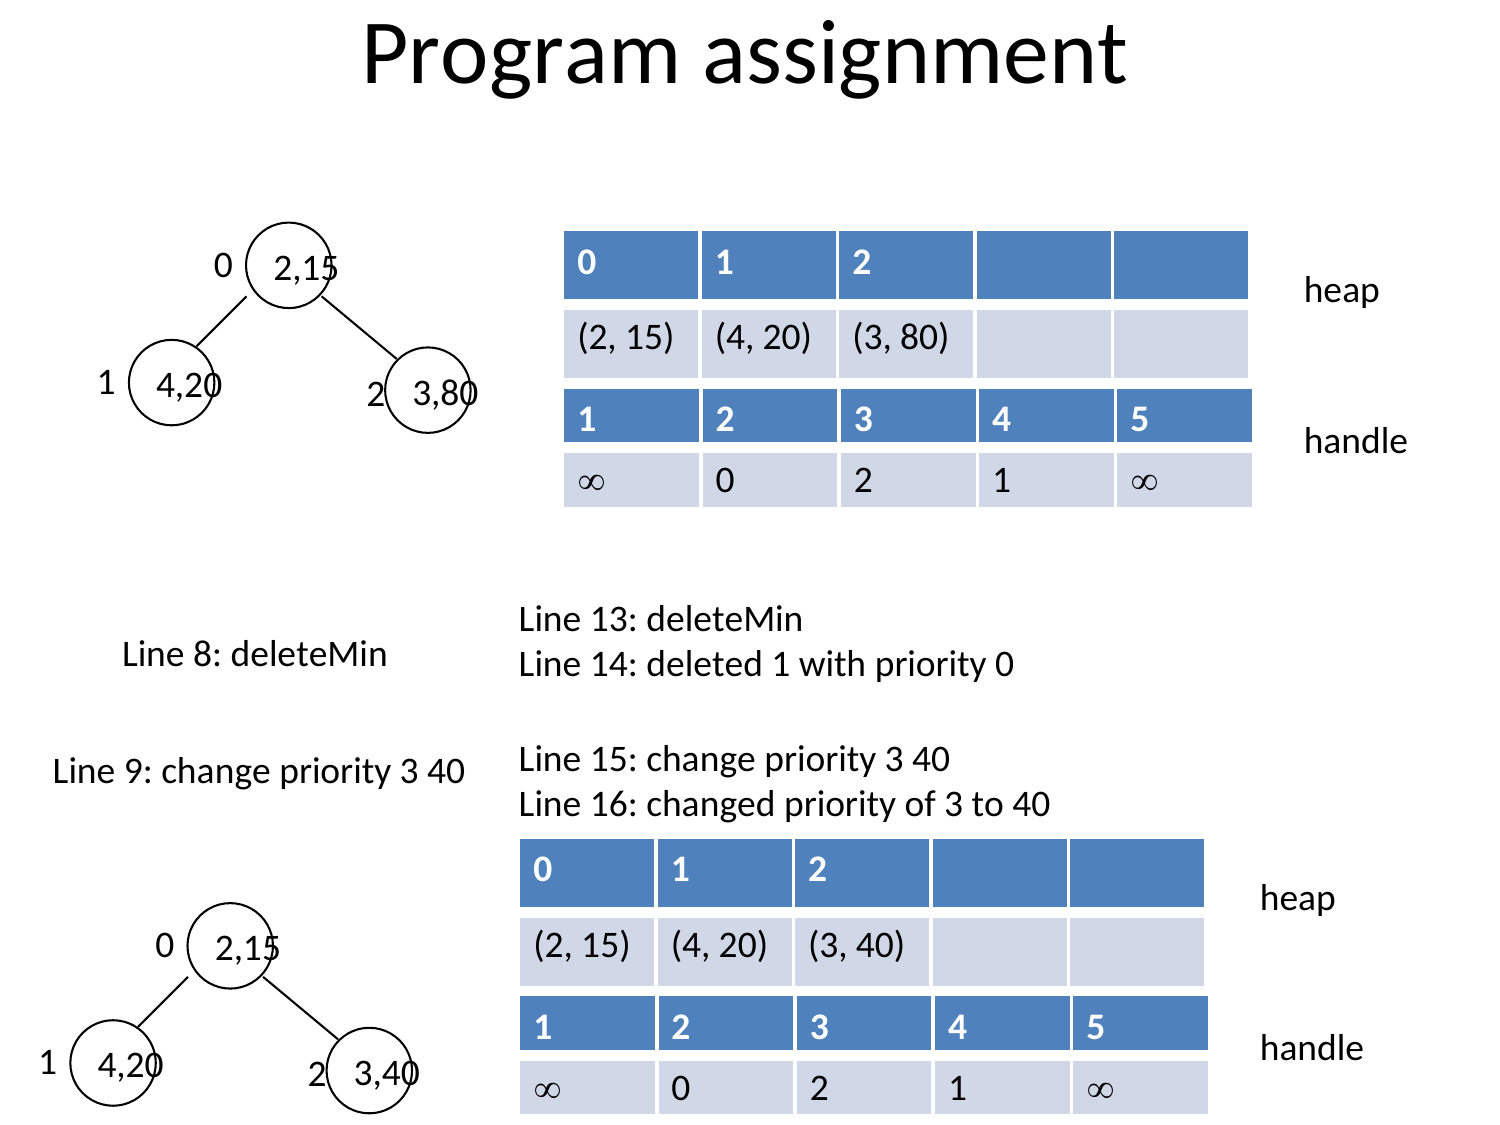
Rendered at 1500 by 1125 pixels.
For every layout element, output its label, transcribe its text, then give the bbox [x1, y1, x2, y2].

text_box 0 [140, 912, 223, 974]
table_header 2 [795, 839, 929, 907]
table_header 5 [1117, 389, 1252, 442]
table_cell [977, 310, 1111, 378]
table_cell 0 [659, 1061, 793, 1114]
table_header [933, 839, 1067, 907]
text_box 4,20 [138, 339, 214, 426]
table_header 4 [935, 996, 1070, 1050]
text_box Line 8: deleteMin [107, 621, 403, 682]
table_header 0 [520, 839, 654, 907]
text_box 3,40 [338, 1027, 411, 1114]
text_box Line 13: deleteMin Line 14: deleted 1 with priority 0 [503, 585, 1254, 692]
table_header 4 [979, 389, 1114, 442]
table_header 1 [658, 839, 792, 907]
table_header 1 [520, 996, 655, 1050]
table_header 2 [659, 996, 793, 1050]
table_header [1114, 231, 1248, 299]
table_cell [1070, 918, 1204, 986]
table_cell 2 [841, 453, 976, 507]
table_header [977, 231, 1111, 299]
table_cell (2, 15) [520, 918, 654, 986]
table_cell 0 [703, 453, 837, 507]
text_box 2 [292, 1041, 376, 1103]
table_cell  [564, 453, 699, 507]
table_header [1070, 839, 1204, 907]
table_cell 1 [979, 453, 1114, 507]
table_header 2 [839, 231, 973, 299]
text_box handle [1245, 1015, 1421, 1077]
text_box 3,80 [463, 383, 471, 403]
table_header 3 [841, 389, 976, 442]
table_cell (3, 40) [795, 918, 929, 986]
text_box Line 9: change priority 3 40 [37, 738, 481, 799]
table_header 3 [797, 996, 931, 1050]
table_cell  [520, 1061, 655, 1114]
table_header 5 [1073, 996, 1208, 1050]
table_cell (4, 20) [658, 918, 792, 986]
text_box 3,80 [396, 347, 470, 433]
text_box Line 15: change priority 3 40 Line 16: changed priority of 3 to 40 [503, 726, 1254, 832]
table_cell  [1073, 1061, 1208, 1114]
text_box 3,40 [404, 1063, 413, 1083]
text_box 1 [23, 1029, 106, 1091]
text_box 2,15 [198, 903, 273, 989]
text_box heap [1288, 257, 1465, 319]
table_cell (4, 20) [702, 310, 836, 378]
table_header 2 [703, 389, 837, 442]
table_cell 2 [797, 1061, 931, 1114]
text_box 2 [351, 361, 434, 422]
text_box 4,20 [148, 1055, 156, 1075]
text_box heap [1245, 865, 1421, 926]
table_header 0 [564, 231, 698, 299]
table_cell [1114, 310, 1248, 378]
text_box 0 [199, 232, 282, 293]
table_header 1 [702, 231, 836, 299]
text_box 2,15 [256, 222, 332, 309]
text_box 1 [81, 349, 165, 410]
table_cell (2, 15) [564, 310, 698, 378]
table_cell  [1117, 453, 1252, 507]
table_header 1 [564, 389, 699, 442]
title Program assignment [70, 0, 1421, 141]
text_box handle [1288, 408, 1465, 469]
text_box 4,20 [207, 375, 215, 395]
table_cell 1 [935, 1061, 1070, 1114]
table_cell (3, 80) [839, 310, 973, 378]
text_box 4,20 [80, 1020, 155, 1106]
table_cell [933, 918, 1067, 986]
